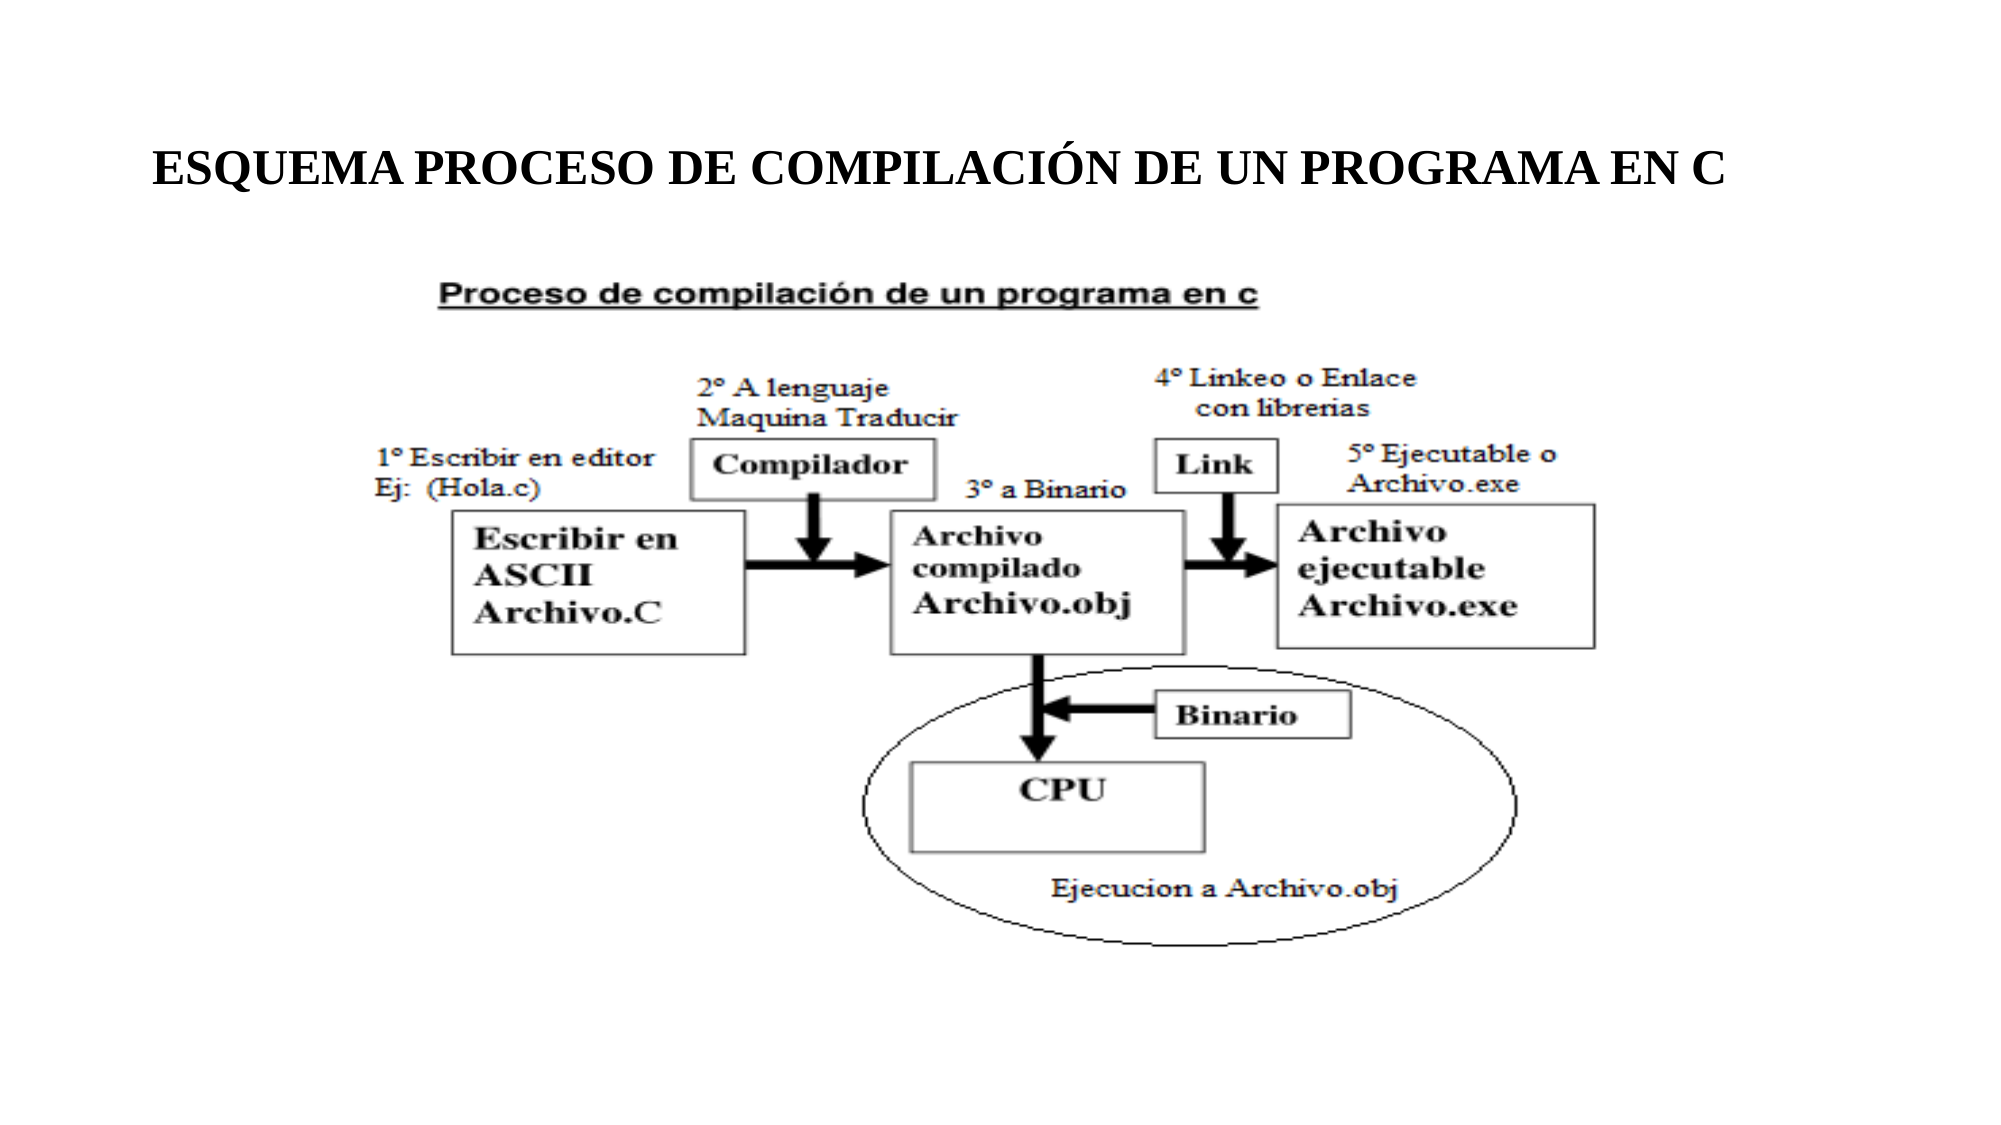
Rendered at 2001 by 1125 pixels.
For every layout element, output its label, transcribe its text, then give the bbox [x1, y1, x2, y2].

picture [295, 265, 1713, 975]
text_box ESQUEMA PROCESO DE COMPILACIÓN DE UN PROGRAMA EN C [137, 59, 1862, 277]
